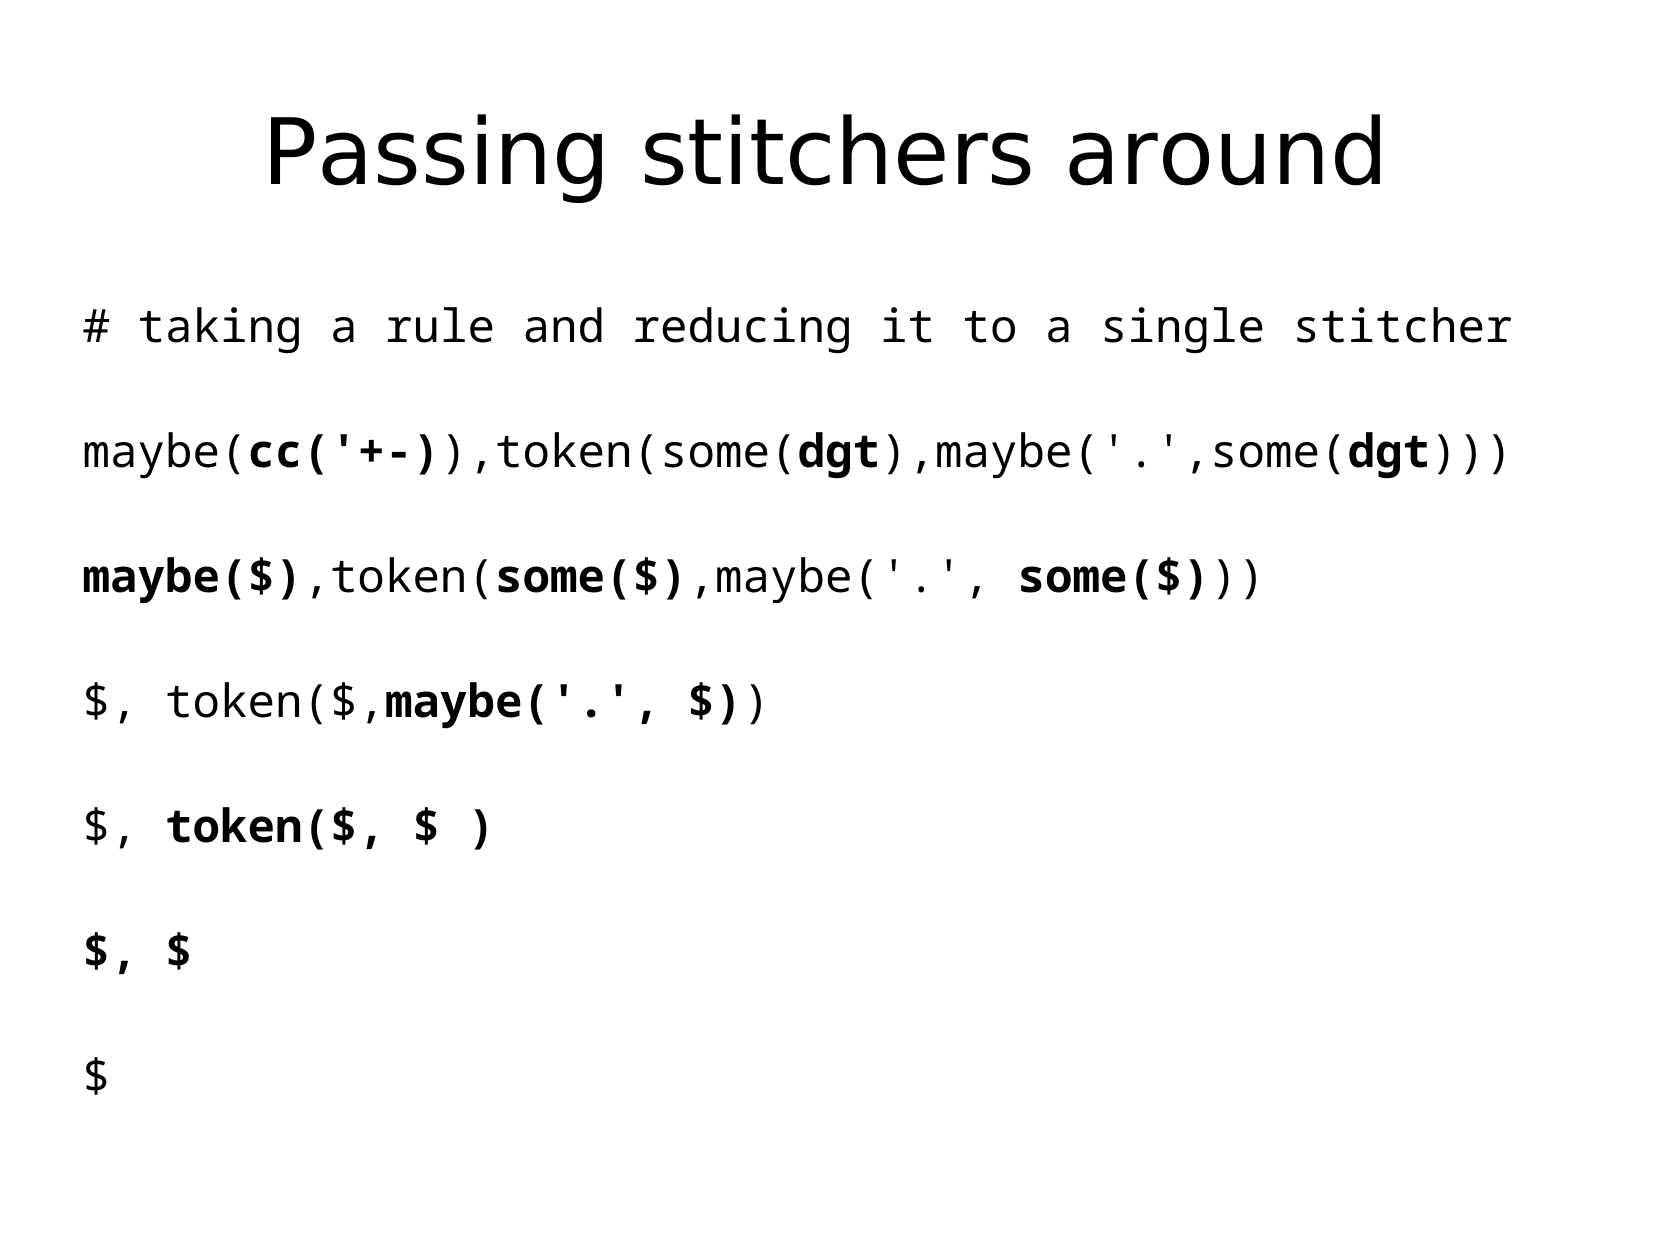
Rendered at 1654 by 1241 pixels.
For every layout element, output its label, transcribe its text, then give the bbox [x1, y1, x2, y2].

subtitle # taking a rule and reducing it to a single stitcher maybe(cc('+-)),token(some(dgt),maybe('.',some(dgt))) maybe($),token(some($),maybe('.', some($))) $, token($,maybe('.', $)) $, token($, $ ) $, $ $ [82, 290, 1571, 1109]
title Passing stitchers around [82, 49, 1571, 257]
